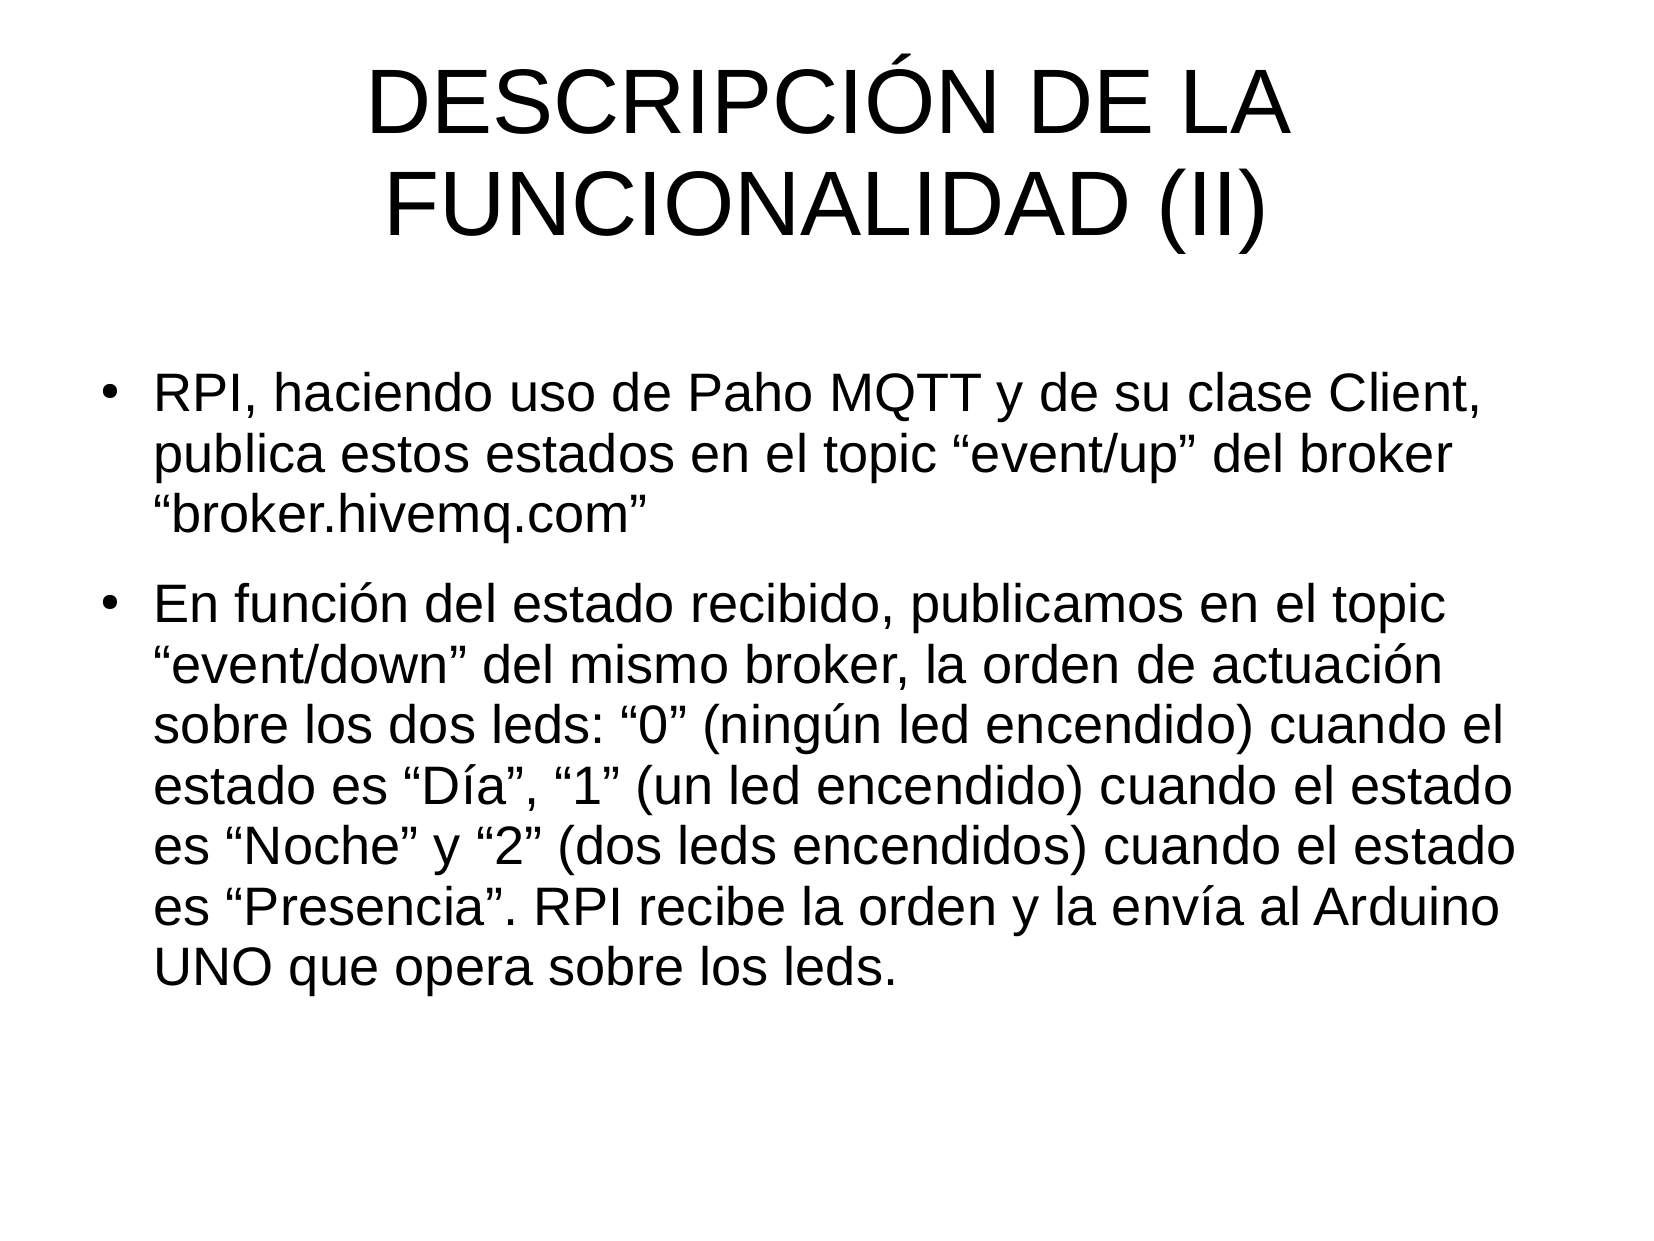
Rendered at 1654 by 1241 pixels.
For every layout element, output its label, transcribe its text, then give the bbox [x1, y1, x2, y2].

title DESCRIPCIÓN DE LA FUNCIONALIDAD (II) [82, 49, 1571, 257]
list RPI, haciendo uso de Paho MQTT y de su clase Client, publica estos estados en el topic “event/up” del broker “broker.hivemq.com” En función del estado recibido, publicamos en el topic “event/down” del mismo broker, la orden de actuación sobre los dos leds: “0” (ningún led encendido) cuando el estado es “Día”, “1” (un led encendido) cuando el estado es “Noche” y “2” (dos leds encendidos) cuando el estado es “Presencia”. RPI recibe la orden y la envía al Arduino UNO que opera sobre los leds. [82, 362, 1571, 1182]
